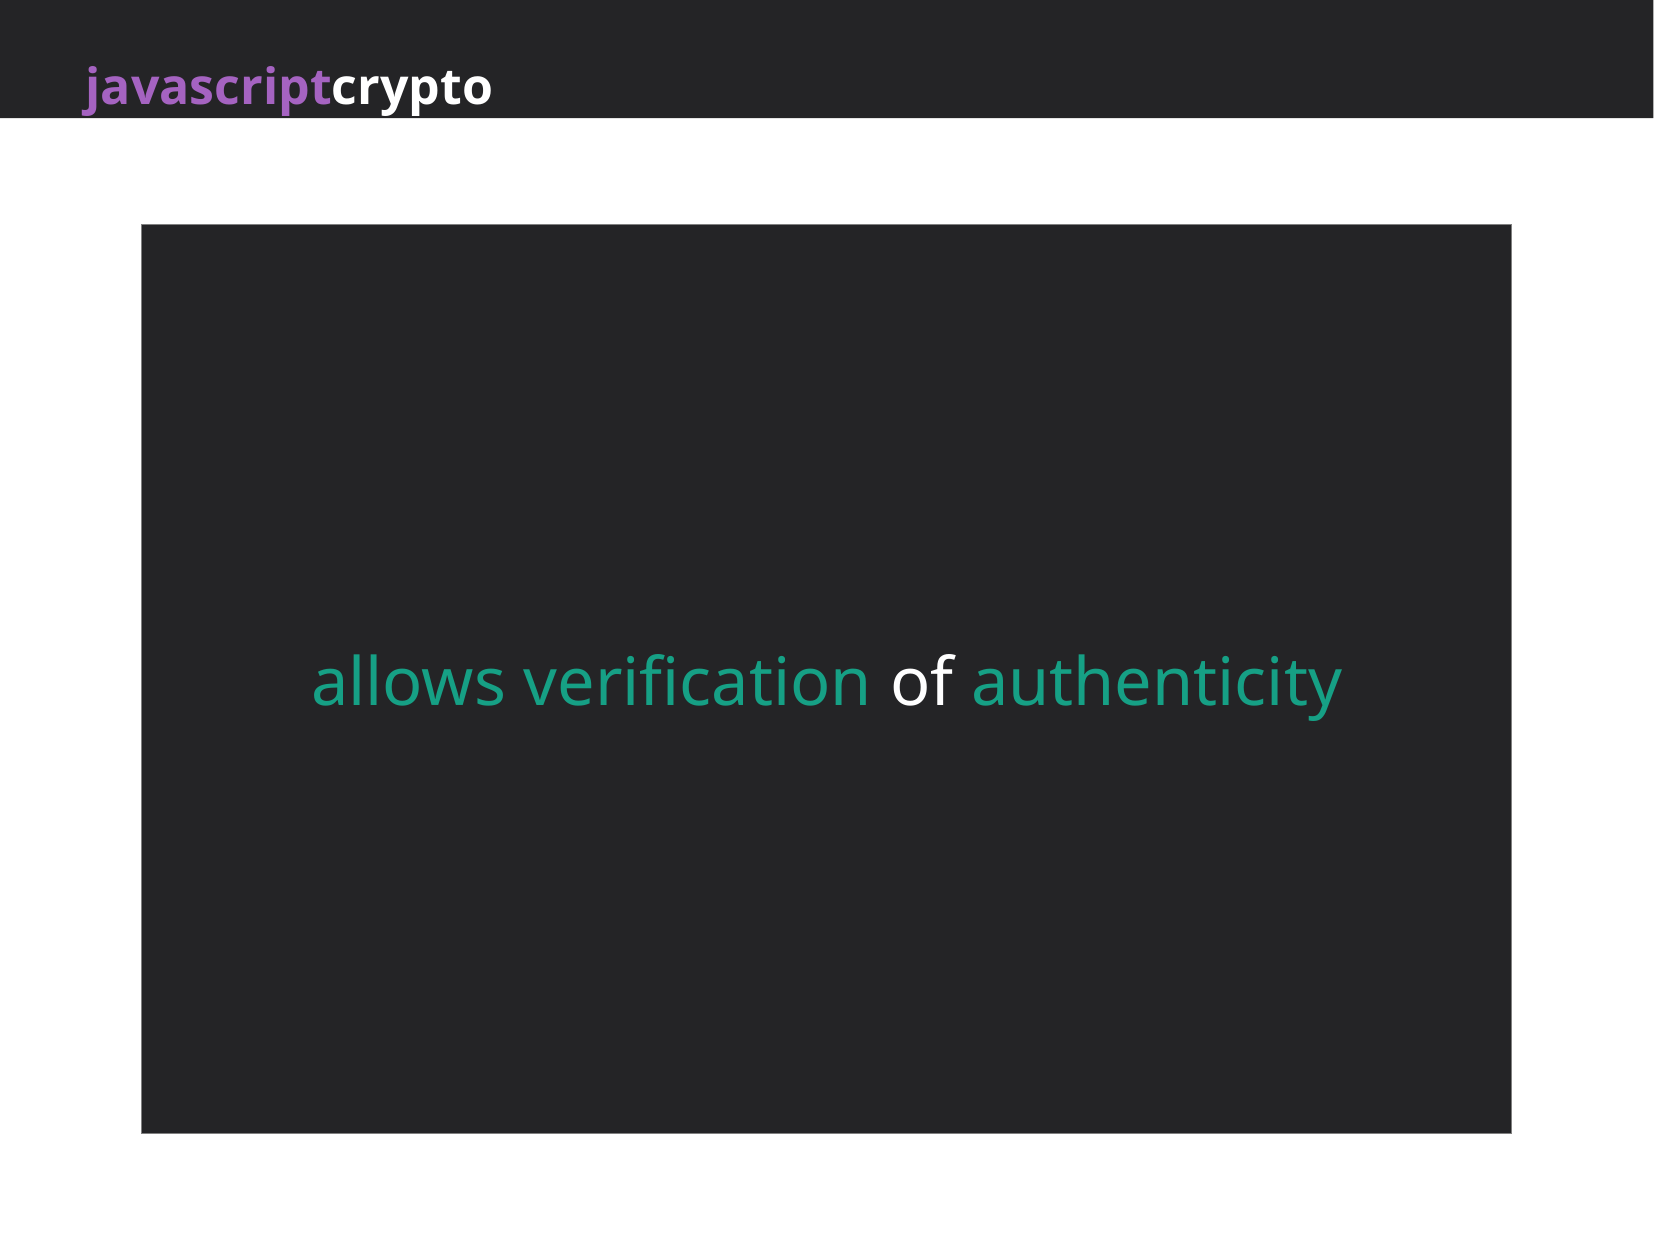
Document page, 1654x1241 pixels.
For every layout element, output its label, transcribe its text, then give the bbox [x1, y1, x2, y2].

text_box javascriptcrypto [70, 43, 544, 119]
text_box allows verification of authenticity [141, 224, 1512, 1134]
text_box [0, 0, 1654, 119]
text_box [165, 531, 1441, 1087]
